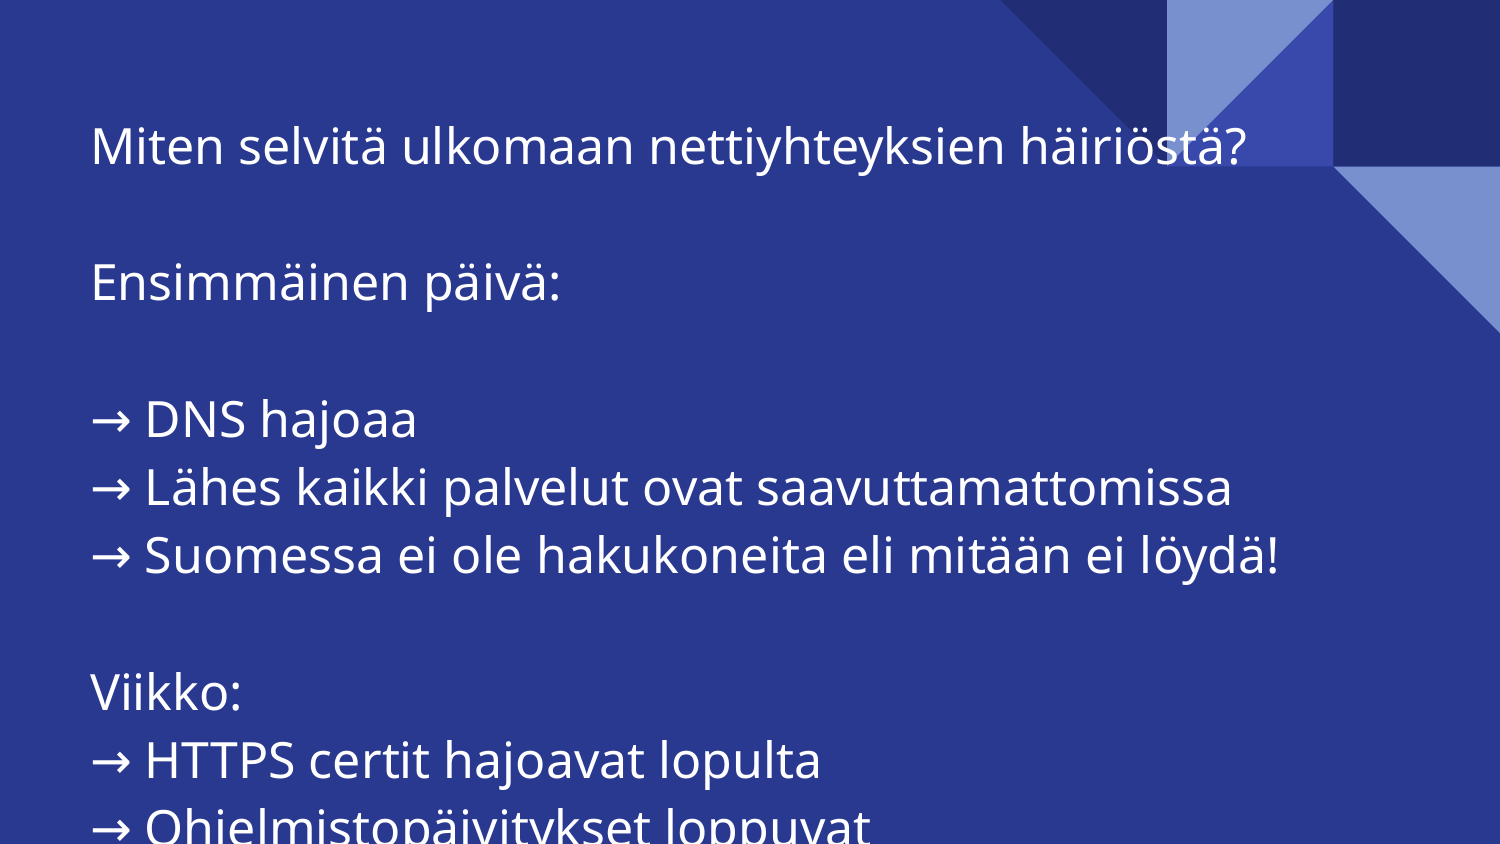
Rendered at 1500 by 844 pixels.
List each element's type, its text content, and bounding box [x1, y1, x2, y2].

title Miten selvitä ulkomaan nettiyhteyksien häiriöstä? Ensimmäinen päivä: → DNS hajoaa → Lähes kaikki palvelut ovat saavuttamattomissa → Suomessa ei ole hakukoneita eli mitään ei löydä! Viikko: → HTTPS certit hajoavat lopulta → Ohjelmistopäivitykset loppuvat [90, 165, 1439, 807]
